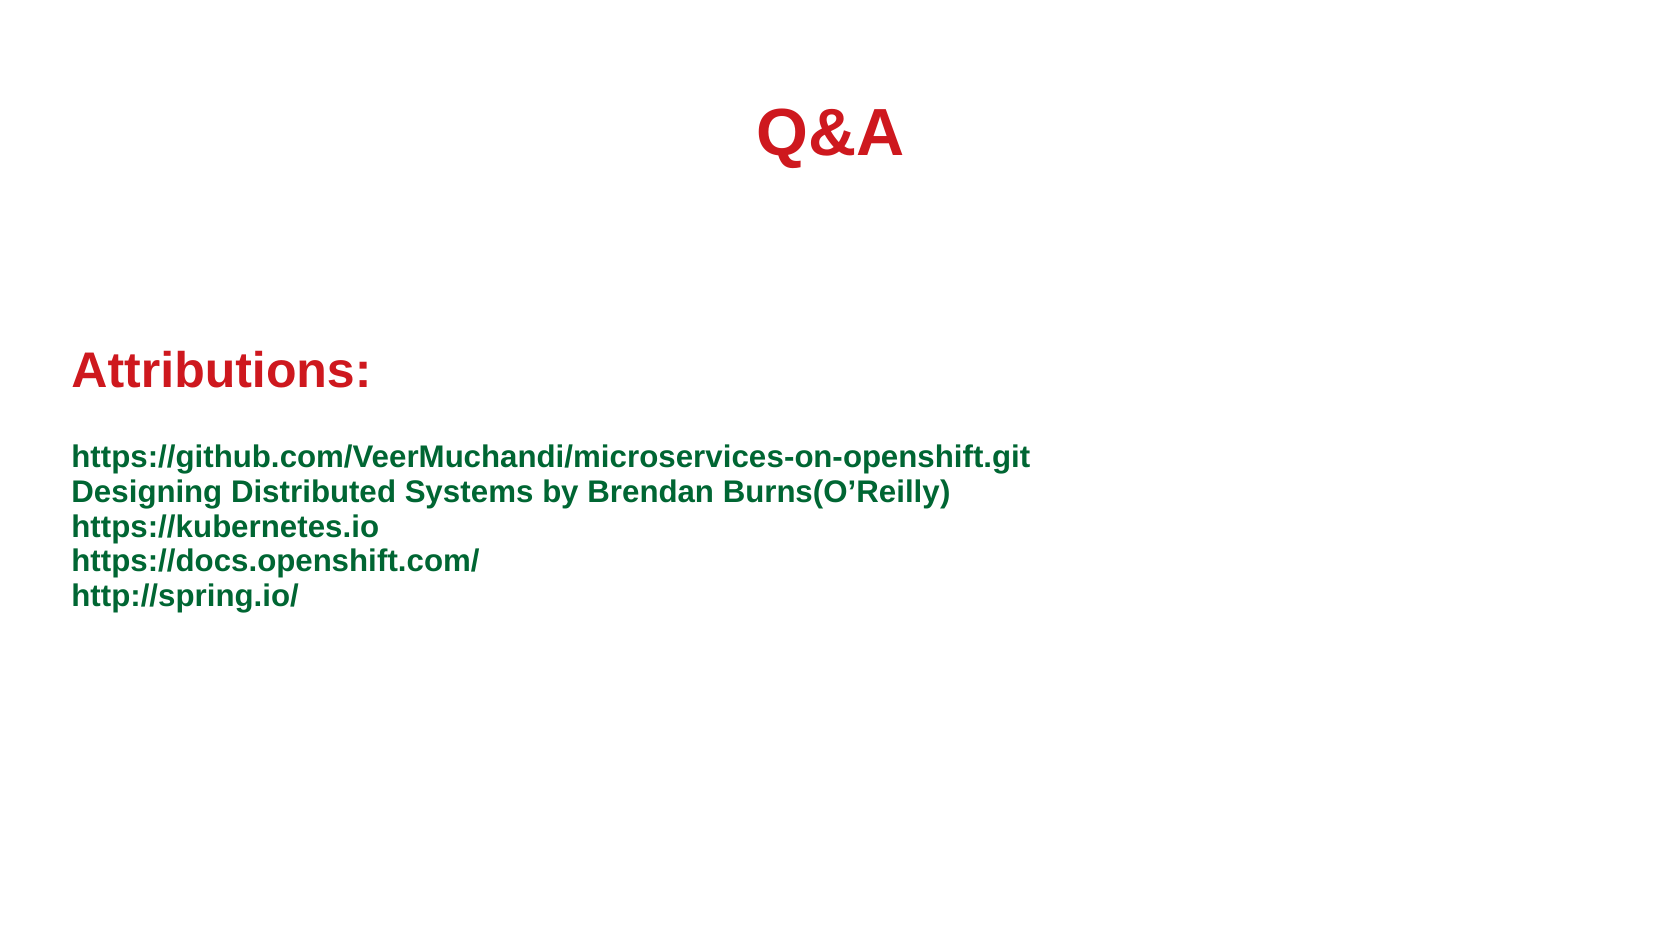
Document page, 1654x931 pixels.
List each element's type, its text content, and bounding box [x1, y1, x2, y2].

title Q&A [86, 54, 1576, 211]
title Attributions: https://github.com/VeerMuchandi/microservices-on-openshift.git Designing Distributed Systems by Brendan Burns(O’Reilly) https://kubernetes.io https://docs.openshift.com/ http://spring.io/ [71, 240, 1591, 706]
